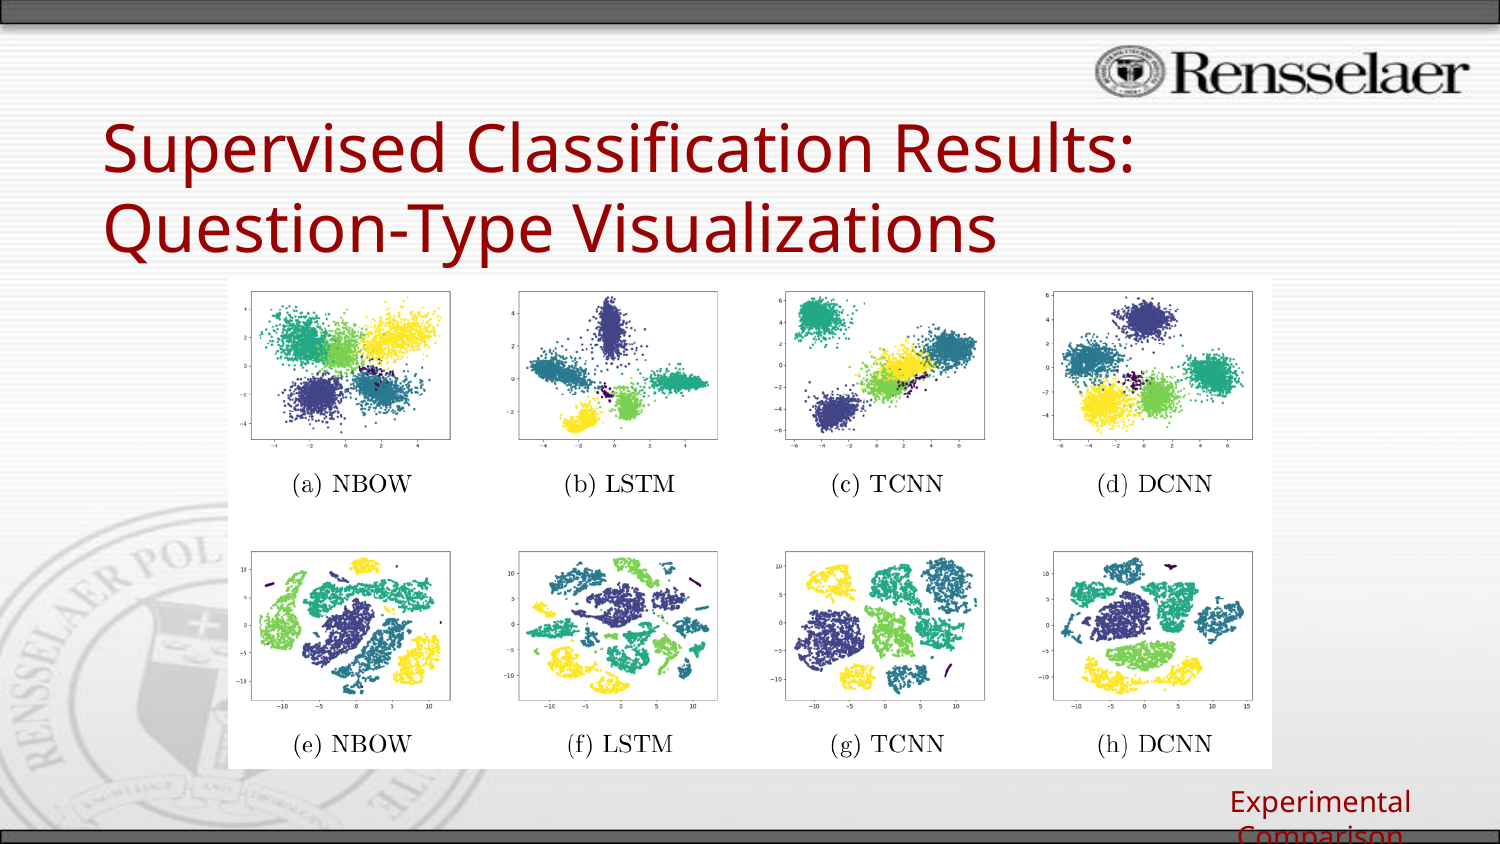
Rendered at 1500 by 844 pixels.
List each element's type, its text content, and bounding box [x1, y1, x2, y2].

picture [1288, 833, 1295, 844]
picture [1278, 833, 1285, 844]
picture [1305, 833, 1314, 844]
title Supervised Classification Results: Question-Type Visualizations [87, 102, 1413, 268]
picture [1390, 833, 1398, 844]
picture [0, 0, 1500, 844]
picture [1259, 833, 1268, 844]
picture [1372, 833, 1381, 844]
text_box Experimental Comparison [1141, 768, 1500, 816]
